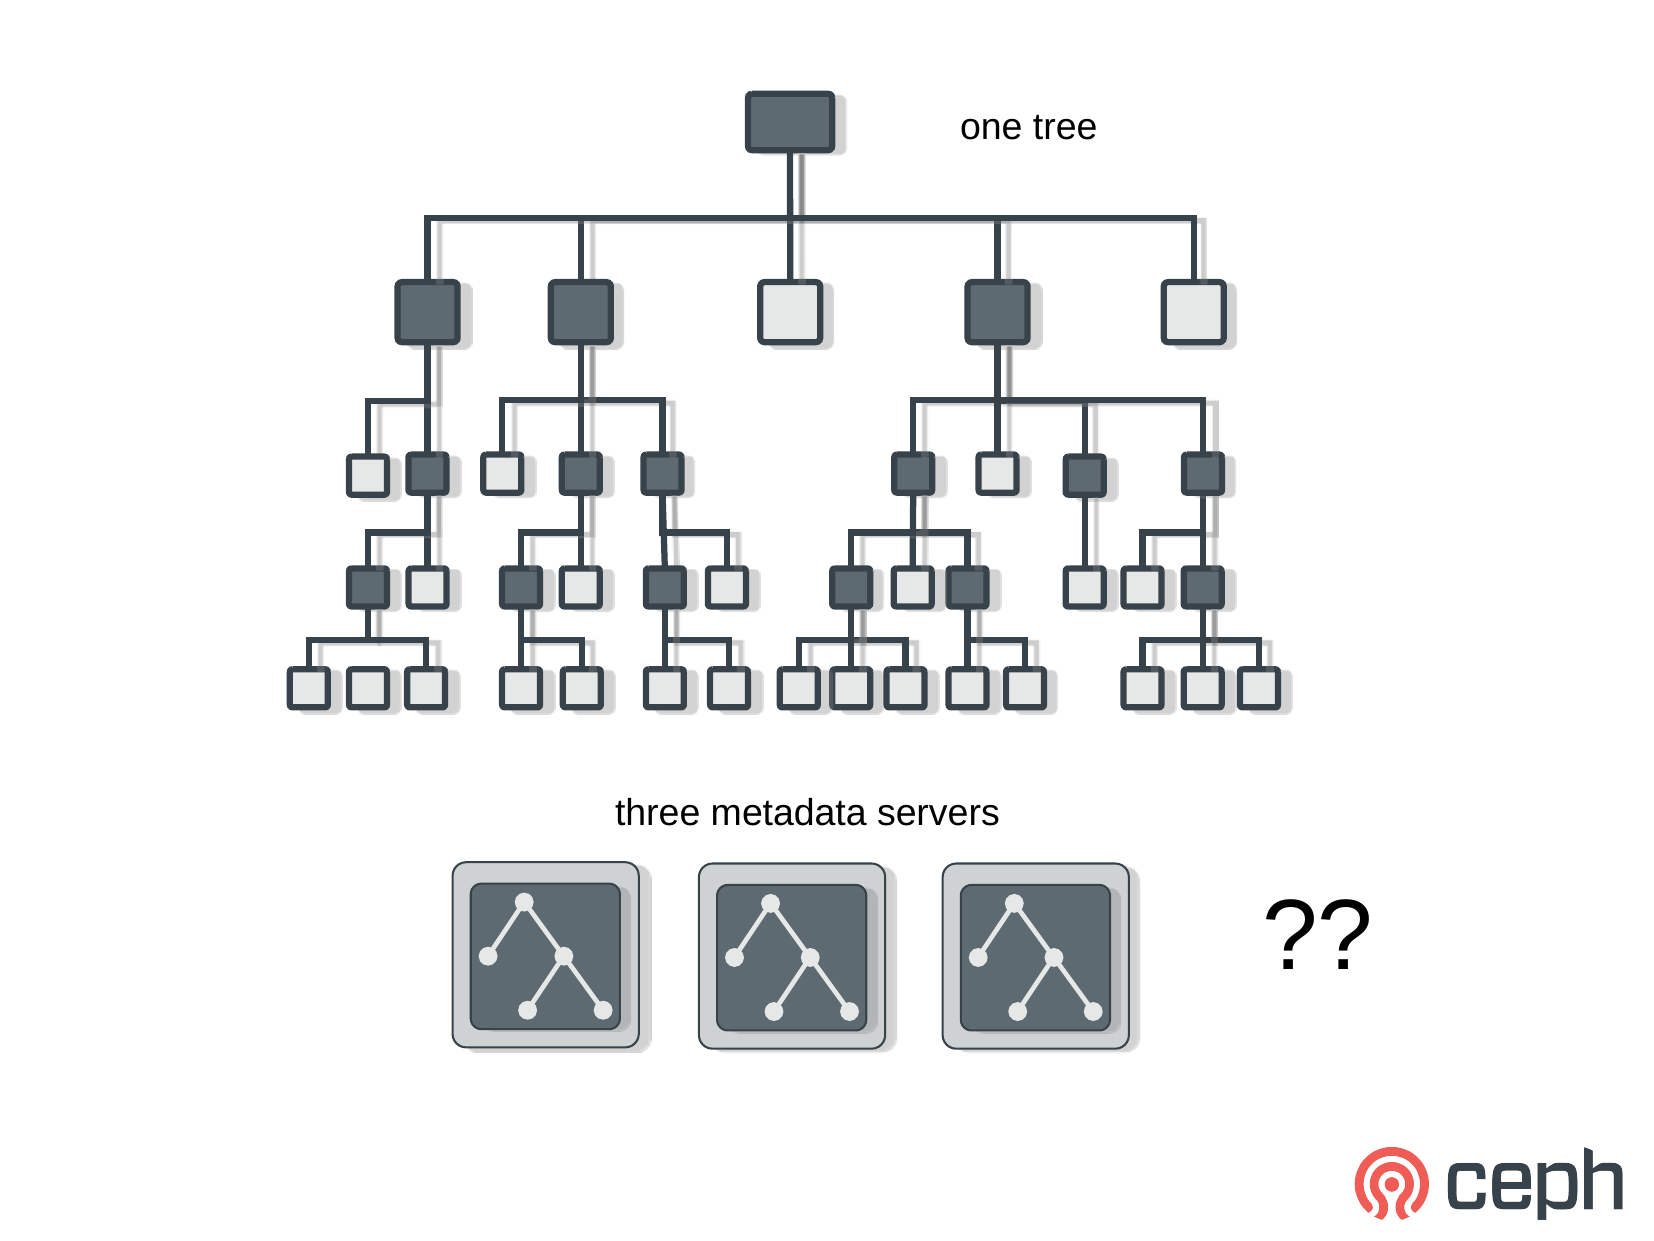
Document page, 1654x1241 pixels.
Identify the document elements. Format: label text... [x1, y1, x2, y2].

text_box three metadata servers [564, 780, 1015, 842]
text_box [289, 669, 328, 708]
text_box [562, 669, 601, 708]
text_box [760, 282, 821, 343]
text_box [948, 669, 964, 708]
picture [1308, 1100, 1654, 1241]
text_box [407, 669, 446, 708]
text_box one tree [910, 93, 1113, 155]
text_box [1123, 669, 1162, 708]
text_box [894, 454, 933, 493]
text_box [550, 282, 611, 343]
text_box [1163, 282, 1224, 343]
text_box [349, 456, 387, 495]
text_box [561, 568, 579, 607]
text_box [483, 454, 522, 493]
text_box [698, 863, 886, 1049]
text_box [502, 669, 541, 708]
text_box [1183, 568, 1222, 607]
text_box [349, 568, 387, 607]
text_box [452, 862, 639, 1048]
text_box [971, 669, 976, 708]
text_box [408, 568, 421, 607]
text_box [710, 669, 749, 708]
text_box [732, 568, 737, 607]
text_box ?? [1211, 862, 1389, 998]
text_box [707, 568, 726, 607]
text_box [1206, 669, 1211, 708]
text_box [561, 454, 600, 493]
text_box [1184, 454, 1223, 493]
text_box [645, 568, 684, 607]
text_box [893, 568, 932, 607]
text_box [1123, 568, 1162, 607]
text_box [978, 454, 1017, 493]
text_box [886, 669, 925, 708]
text_box [1183, 669, 1200, 708]
text_box [1065, 568, 1104, 607]
text_box [832, 669, 871, 708]
text_box [948, 568, 987, 607]
text_box [440, 568, 447, 607]
text_box [747, 93, 833, 151]
text_box [1006, 669, 1045, 708]
text_box [408, 454, 447, 493]
text_box [779, 669, 818, 708]
text_box [832, 568, 871, 607]
text_box [1065, 456, 1104, 495]
text_box [502, 568, 541, 607]
text_box [427, 568, 432, 607]
text_box [1239, 669, 1278, 708]
text_box [967, 282, 1028, 343]
text_box [643, 454, 682, 493]
text_box [397, 282, 458, 343]
text_box [942, 863, 1129, 1049]
text_box [585, 568, 589, 607]
text_box [349, 669, 365, 708]
text_box [371, 669, 376, 708]
text_box [645, 669, 684, 708]
text_box [983, 669, 987, 708]
